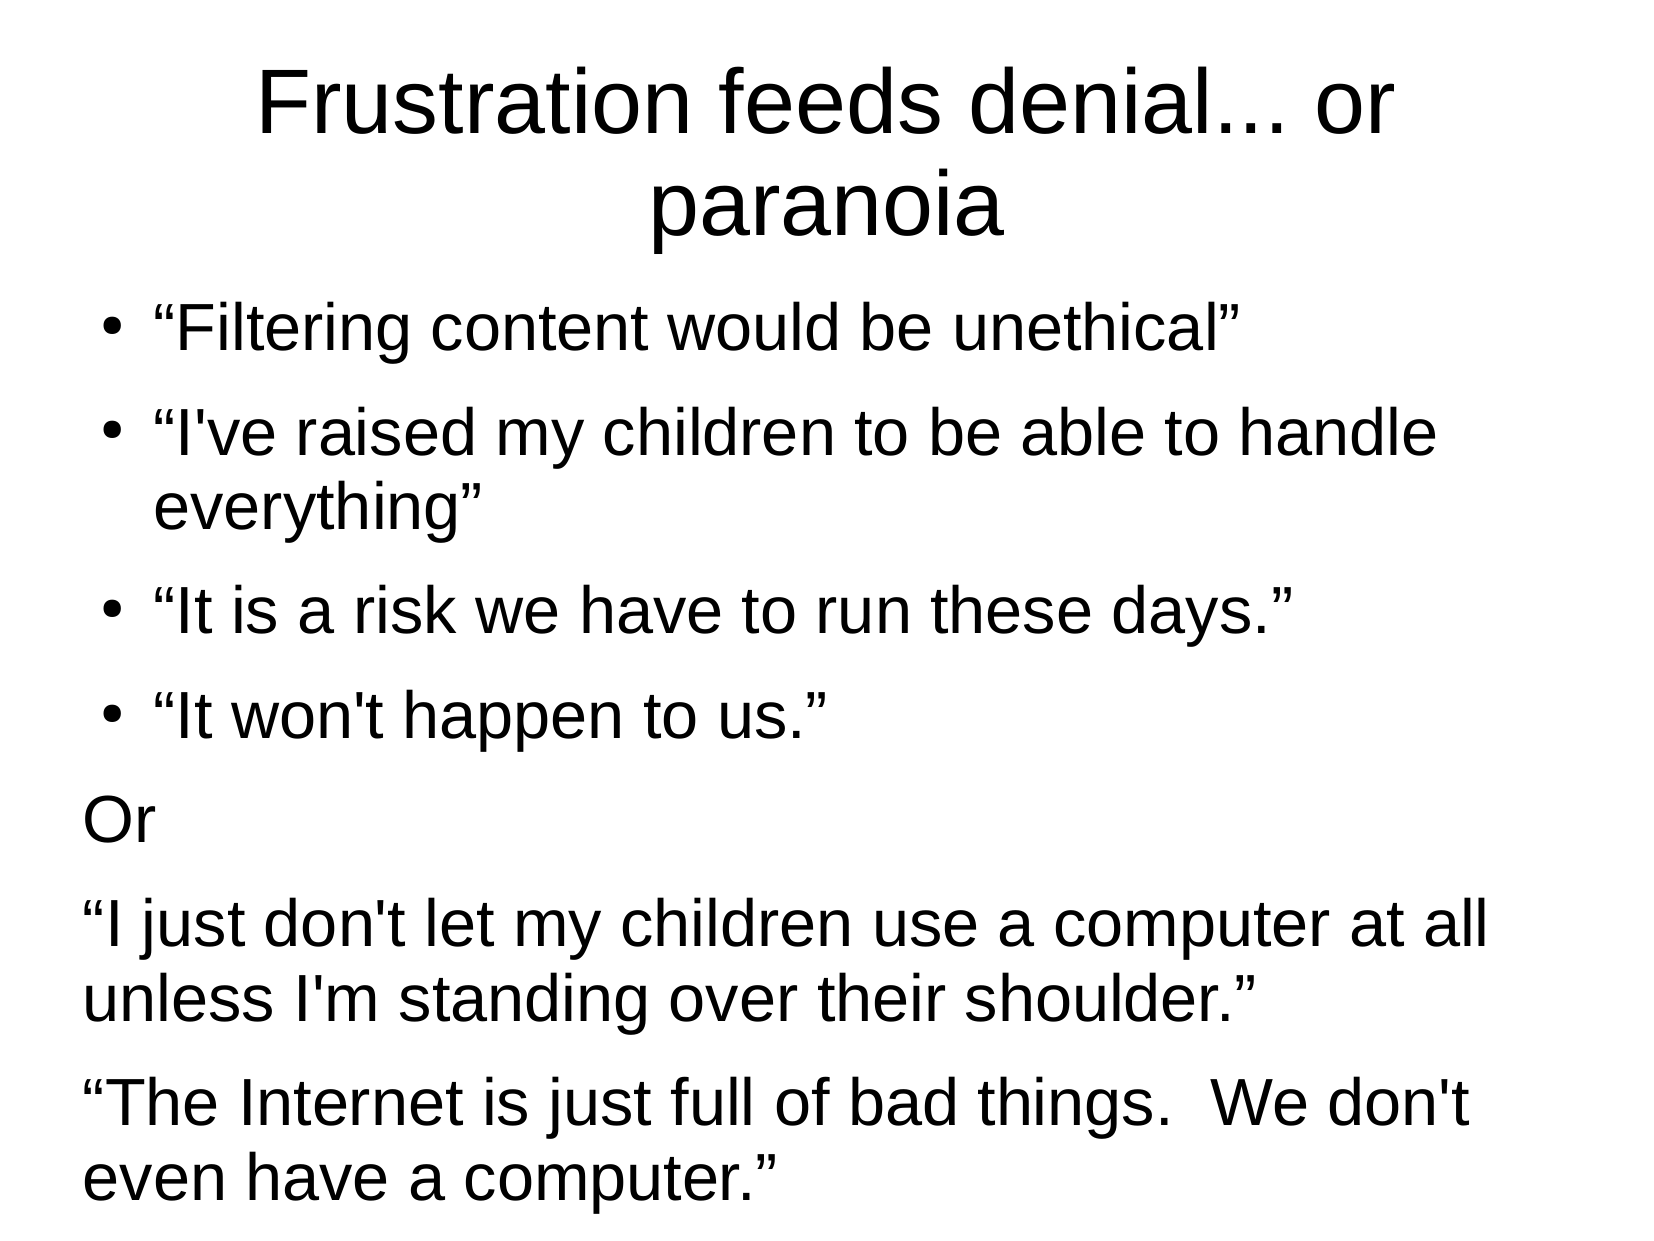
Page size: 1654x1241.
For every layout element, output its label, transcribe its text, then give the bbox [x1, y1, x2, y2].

list “Filtering content would be unethical” “I've raised my children to be able to handle everything” “It is a risk we have to run these days.” “It won't happen to us.” Or “I just don't let my children use a computer at all unless I'm standing over their shoulder.” “The Internet is just full of bad things. We don't even have a computer.” [82, 290, 1571, 1215]
title Frustration feeds denial... or paranoia [82, 49, 1571, 257]
